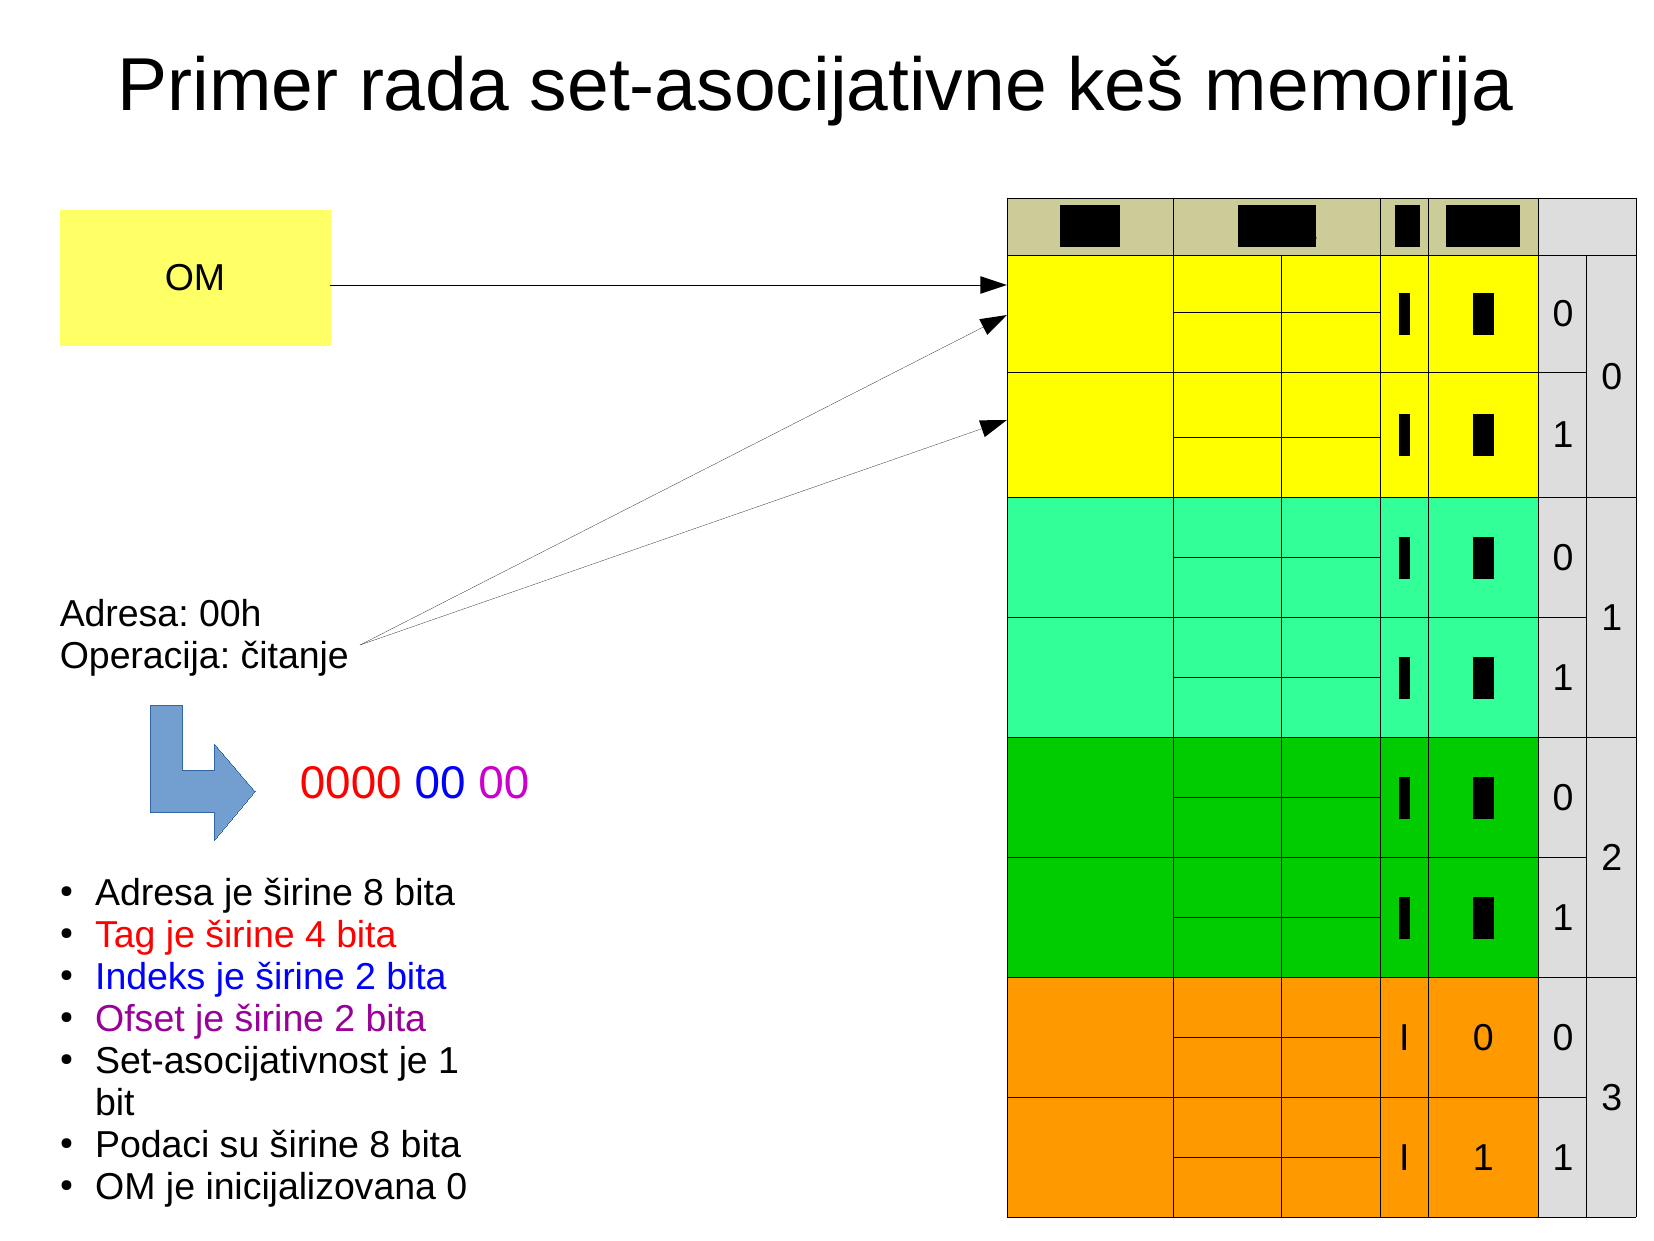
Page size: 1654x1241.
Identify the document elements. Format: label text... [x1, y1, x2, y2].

table_cell 1 [1539, 858, 1586, 977]
table_cell [1282, 313, 1380, 372]
table_cell [1174, 678, 1281, 737]
table_cell [1008, 738, 1173, 857]
table_cell 0 [1429, 498, 1538, 617]
table_cell 1 [1429, 1098, 1538, 1217]
table_cell [1282, 918, 1380, 977]
table_cell [1282, 618, 1380, 677]
table_cell [1282, 1158, 1380, 1217]
table_cell 0 [1539, 256, 1586, 372]
table_cell [1174, 738, 1281, 797]
table_cell [1174, 1038, 1281, 1097]
table_cell [1174, 438, 1281, 497]
table_cell 1 [1429, 373, 1538, 497]
table_cell [1174, 858, 1281, 917]
table_cell [1282, 373, 1380, 437]
table_cell [1008, 498, 1173, 617]
table_cell [1008, 256, 1173, 372]
table_cell 1 [1539, 373, 1586, 497]
table_cell I [1381, 738, 1428, 857]
table_cell 0 [1429, 978, 1538, 1097]
table_cell [1174, 313, 1281, 372]
table_cell [1174, 918, 1281, 977]
table_header [1539, 199, 1636, 255]
table_cell 2 [1587, 738, 1636, 977]
table_cell [1174, 373, 1281, 437]
table_cell [1174, 498, 1281, 557]
table_cell I [1381, 256, 1428, 372]
table_cell [1174, 1158, 1281, 1217]
table_cell 0 [1539, 978, 1586, 1097]
text_box OM [60, 210, 331, 346]
table_cell I [1381, 618, 1428, 737]
table_cell [1282, 1098, 1380, 1157]
table_cell [1174, 978, 1281, 1037]
table_cell 0 [1539, 498, 1586, 617]
table_cell I [1381, 373, 1428, 497]
table_cell 1 [1429, 618, 1538, 737]
text_box Adresa: 00h Operacija: čitanje [45, 585, 391, 684]
table_cell [1282, 558, 1380, 617]
table_cell I [1381, 498, 1428, 617]
table_cell [1008, 978, 1173, 1097]
text_box Adresa je širine 8 bita Tag je širine 4 bita Indeks je širine 2 bita Ofset je širine 2 bita Set-asocijativnost je 1 bit Podaci su širine 8 bita OM je inicijalizovana 0 [45, 864, 496, 1216]
table_header Data [1174, 199, 1380, 255]
table_cell [1008, 858, 1173, 977]
table_cell [1008, 1098, 1173, 1217]
table_cell [1174, 558, 1281, 617]
table_cell 1 [1429, 858, 1538, 977]
text_box [150, 705, 256, 841]
table_cell [1174, 256, 1281, 312]
table_cell I [1381, 1098, 1428, 1217]
table_cell 0 [1539, 738, 1586, 857]
table_cell [1174, 798, 1281, 857]
table_cell [1282, 438, 1380, 497]
table_cell 1 [1539, 1098, 1586, 1217]
table_cell 0 [1429, 256, 1538, 372]
table_cell [1174, 1098, 1281, 1157]
table_cell [1282, 678, 1380, 737]
table_cell [1282, 798, 1380, 857]
table_header S [1381, 199, 1428, 255]
table_cell 1 [1539, 618, 1586, 737]
table_cell [1282, 256, 1380, 312]
table_header LRU [1429, 199, 1538, 255]
table_cell 0 [1429, 738, 1538, 857]
table_cell [1008, 618, 1173, 737]
table_cell I [1381, 978, 1428, 1097]
table_cell [1008, 373, 1173, 497]
table_header Tag [1008, 199, 1173, 255]
table_cell [1282, 498, 1380, 557]
table_cell 1 [1587, 498, 1636, 737]
table_cell [1282, 978, 1380, 1037]
table_cell [1282, 1038, 1380, 1097]
table_cell I [1381, 858, 1428, 977]
title Primer rada set-asocijativne keš memorija [71, 19, 1561, 151]
table_cell [1282, 858, 1380, 917]
text_box 0000 00 00 [285, 750, 796, 817]
table_cell [1282, 738, 1380, 797]
table_cell [1174, 618, 1281, 677]
table_cell 0 [1587, 256, 1636, 497]
table_cell 3 [1587, 978, 1636, 1217]
